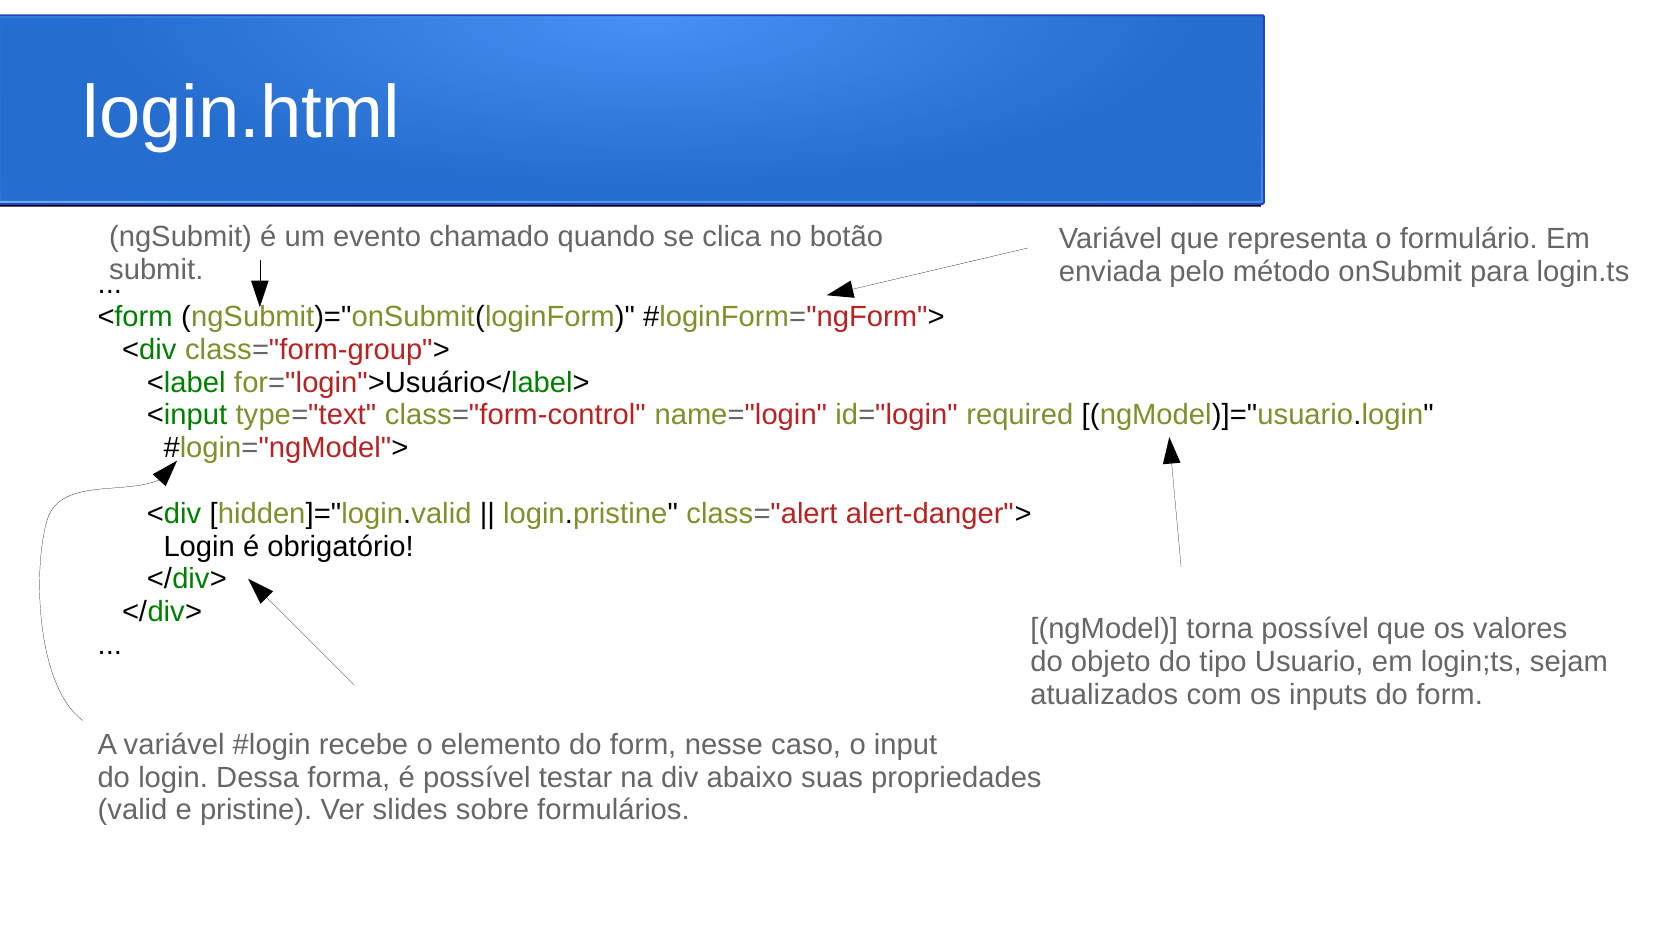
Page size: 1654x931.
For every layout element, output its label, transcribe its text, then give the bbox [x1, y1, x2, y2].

text_box [(ngModel)] torna possível que os valores do objeto do tipo Usuario, em login;ts, sejam atualizados com os inputs do form. [1015, 604, 1624, 718]
title login.html [82, 35, 1235, 189]
text_box A variável #login recebe o elemento do form, nesse caso, o input do login. Dessa forma, é possível testar na div abaixo suas propriedades (valid e pristine). Ver slides sobre formulários. [82, 720, 1059, 834]
text_box (ngSubmit) é um evento chamado quando se clica no botão submit. [94, 212, 900, 293]
text_box ... <form (ngSubmit)="onSubmit(loginForm)" #loginForm="ngForm"> <div class="form-group"> <label for="login">Usuário</label> <input type="text" class="form-control" name="login" id="login" required [(ngModel)]="usuario.login" #login="ngModel"> <div [hidden]="login.valid || login.pristine" class="alert alert-danger"> Login é obrigatório! </div> </div> ... [82, 259, 1536, 668]
text_box Variável que representa o formulário. Em enviada pelo método onSubmit para login.ts [1044, 214, 1654, 296]
